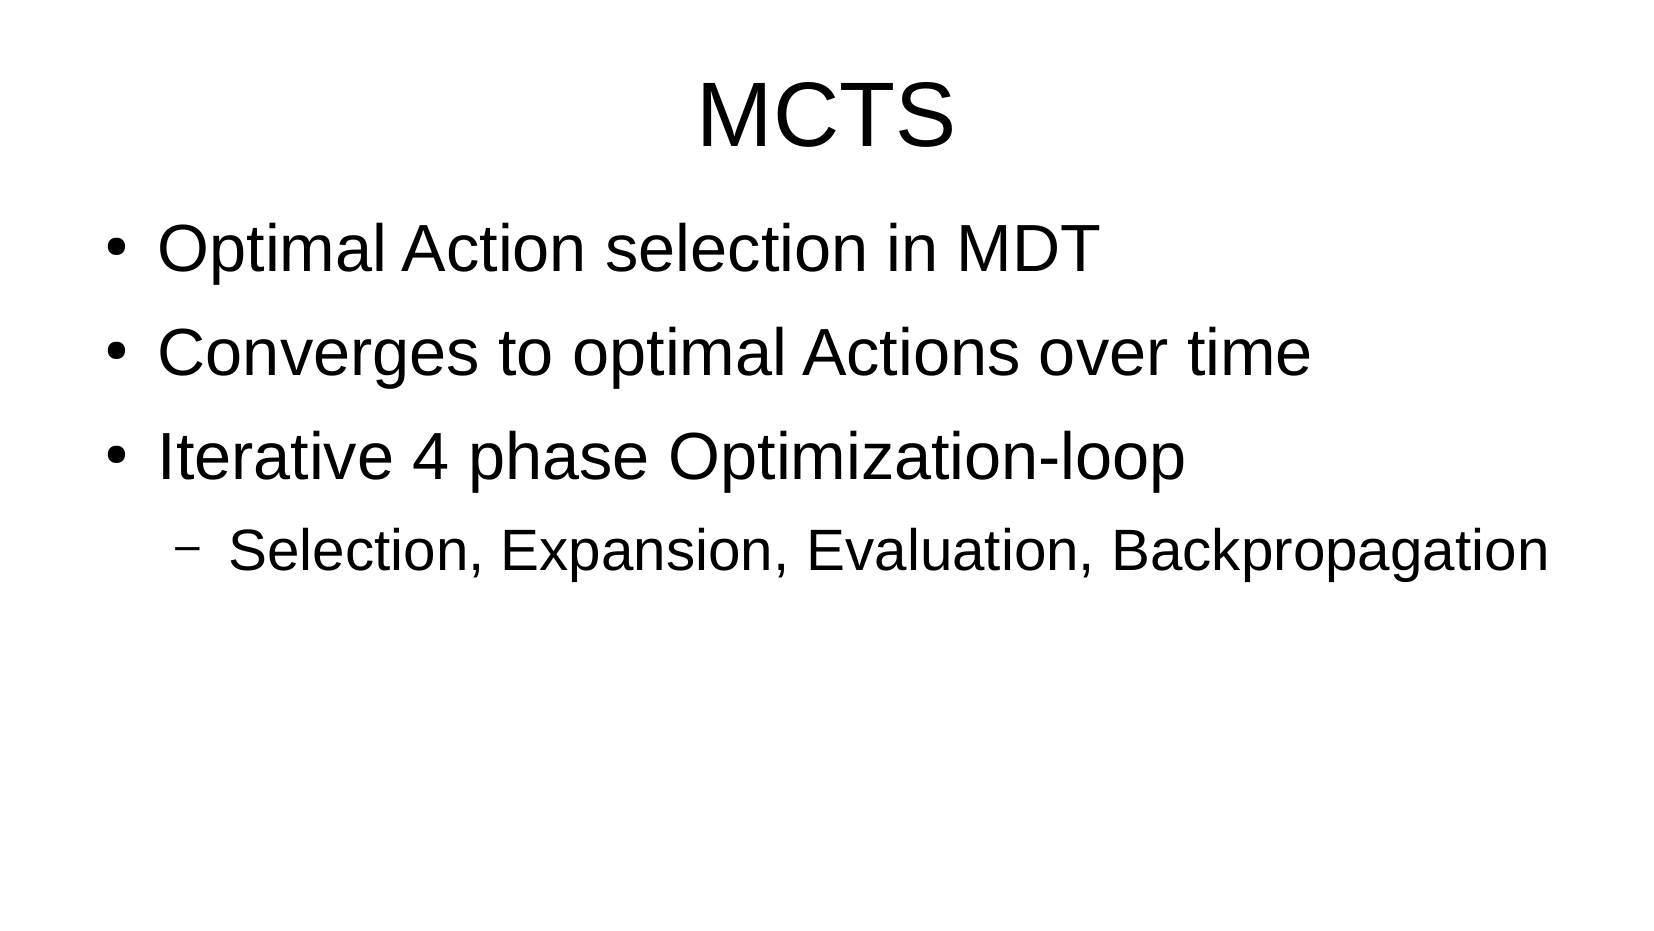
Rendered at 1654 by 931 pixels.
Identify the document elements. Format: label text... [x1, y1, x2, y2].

list Optimal Action selection in MDT Converges to optimal Actions over time Iterative 4 phase Optimization-loop Selection, Expansion, Evaluation, Backpropagation [86, 210, 1576, 751]
title MCTS [82, 37, 1571, 193]
